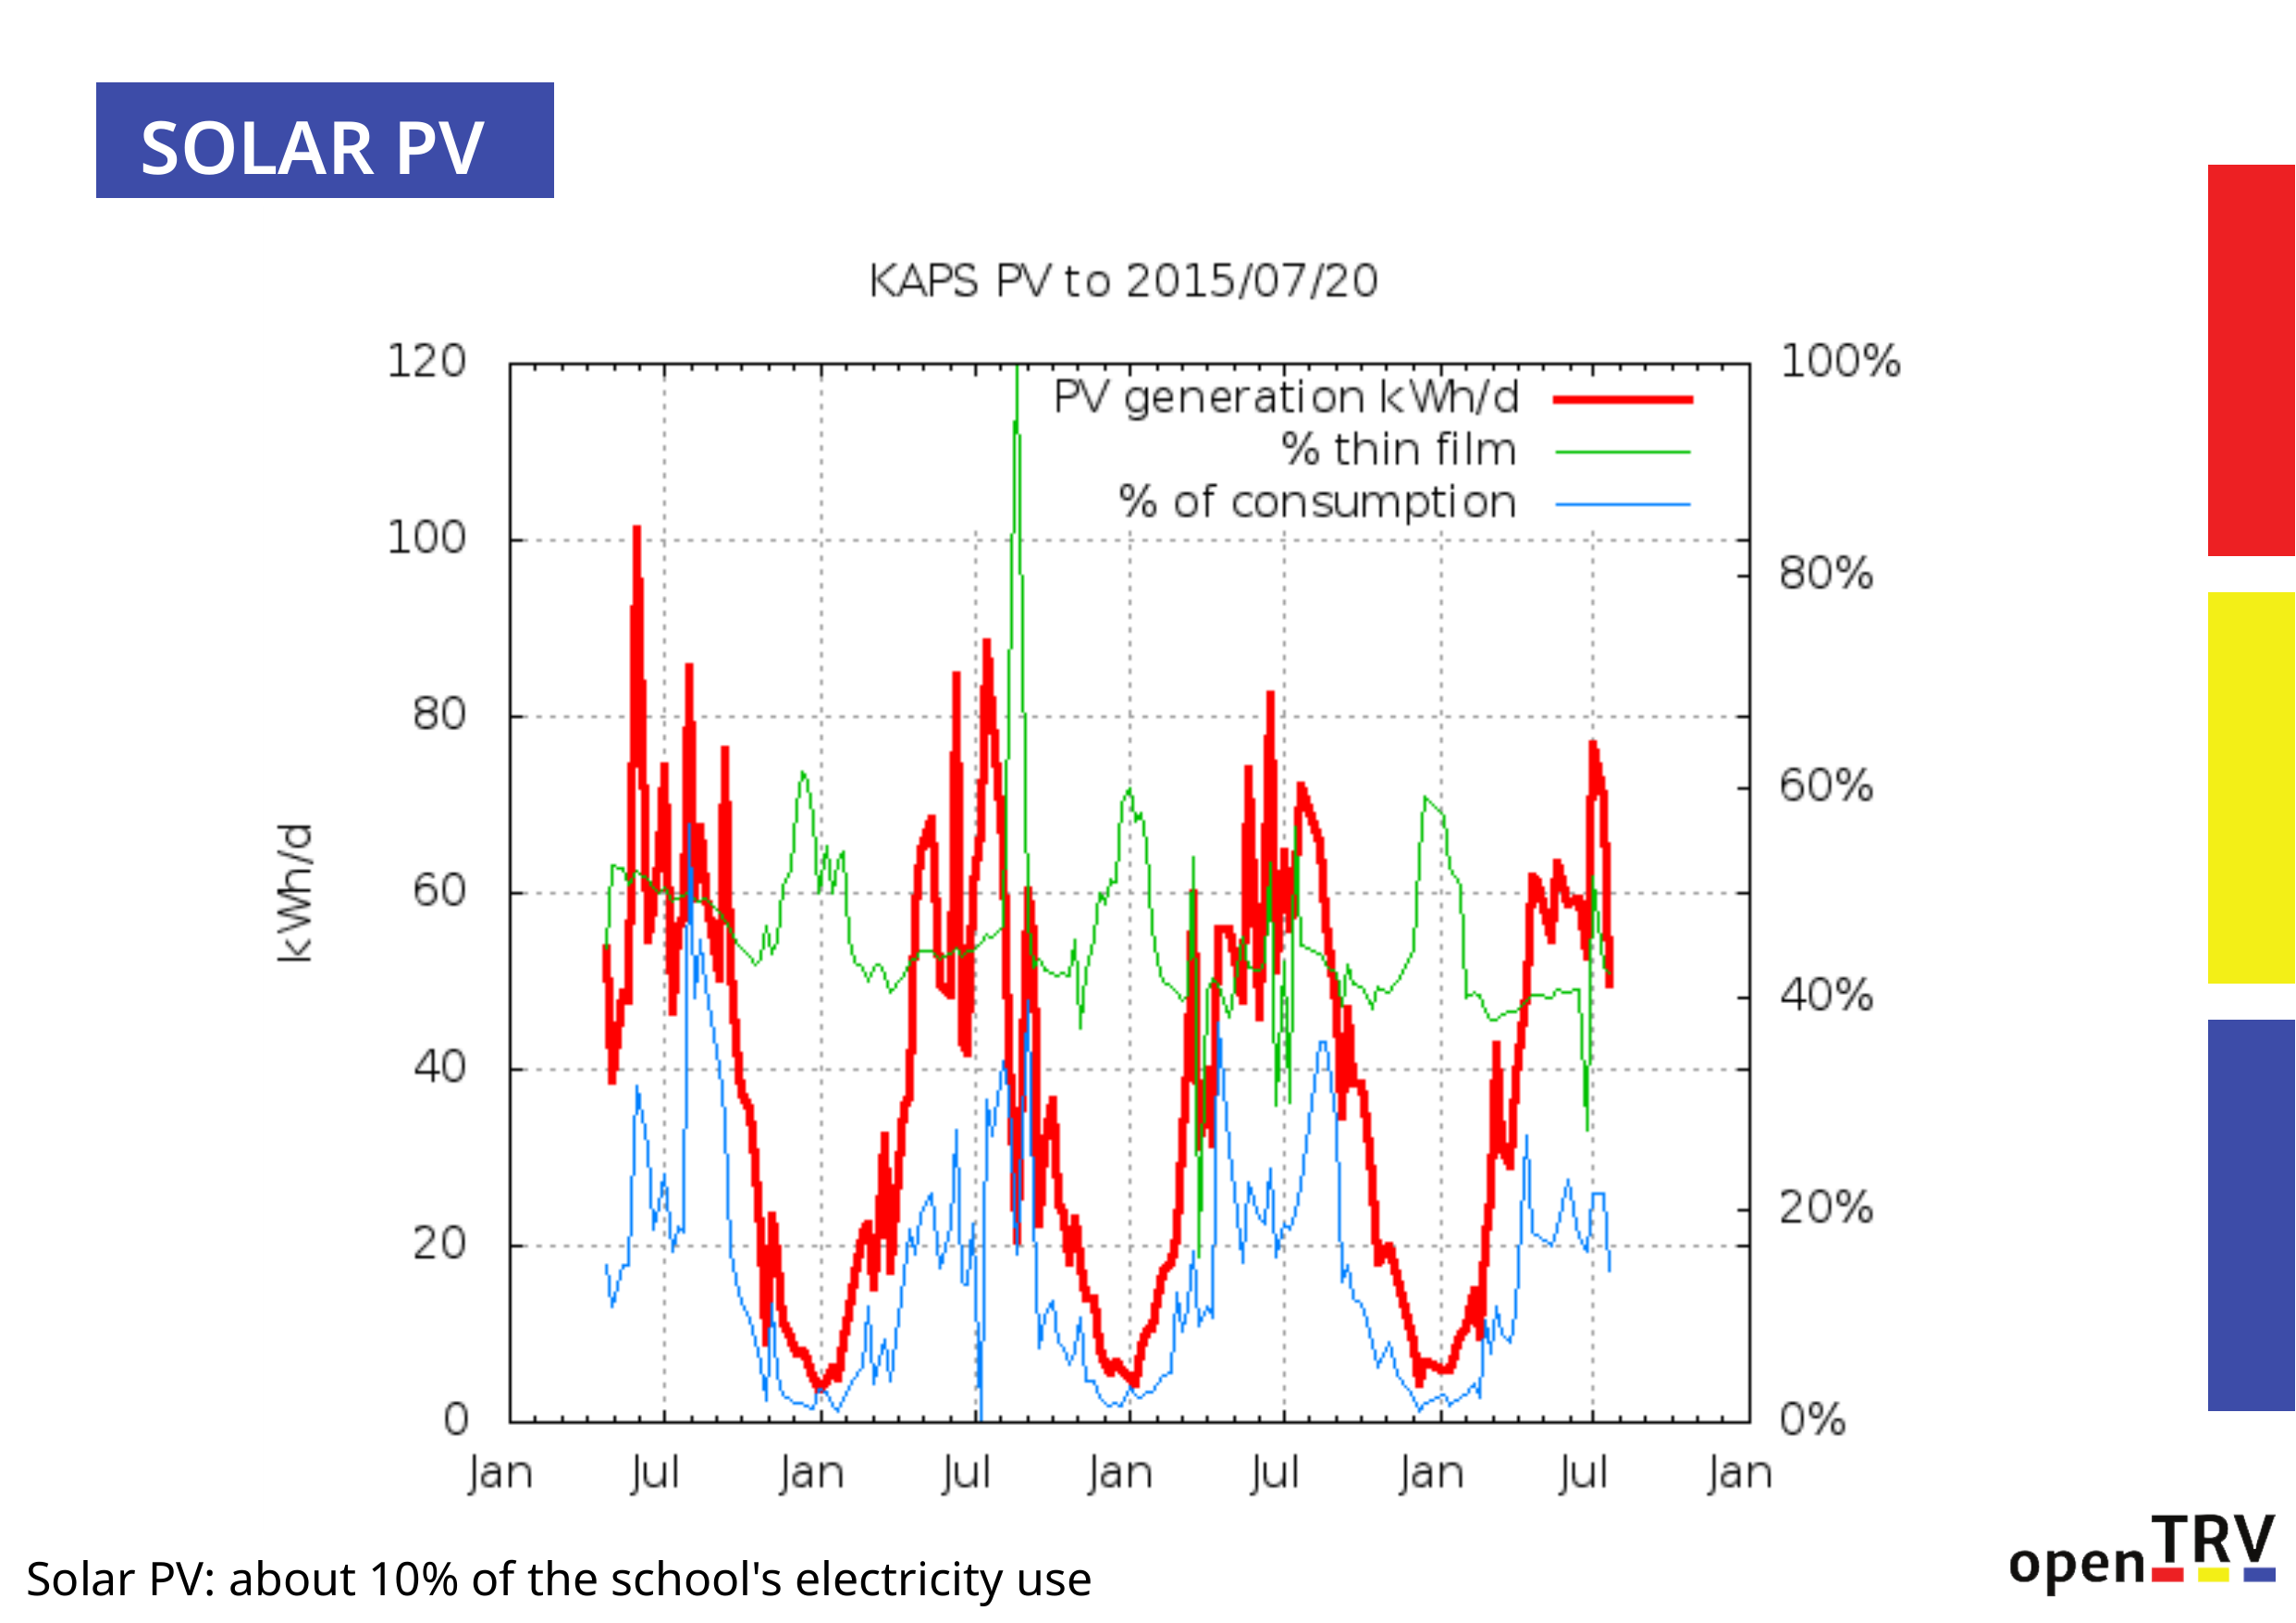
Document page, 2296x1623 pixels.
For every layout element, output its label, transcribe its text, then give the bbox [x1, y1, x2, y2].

text_box [2208, 592, 2295, 984]
text_box [2208, 1020, 2295, 1411]
text_box [96, 82, 554, 198]
text_box [2208, 165, 2295, 556]
text_box SOLAR PV [140, 96, 693, 187]
text_box Solar PV: about 10% of the school's electricity use [12, 1539, 1974, 1605]
picture [262, 206, 2276, 1619]
